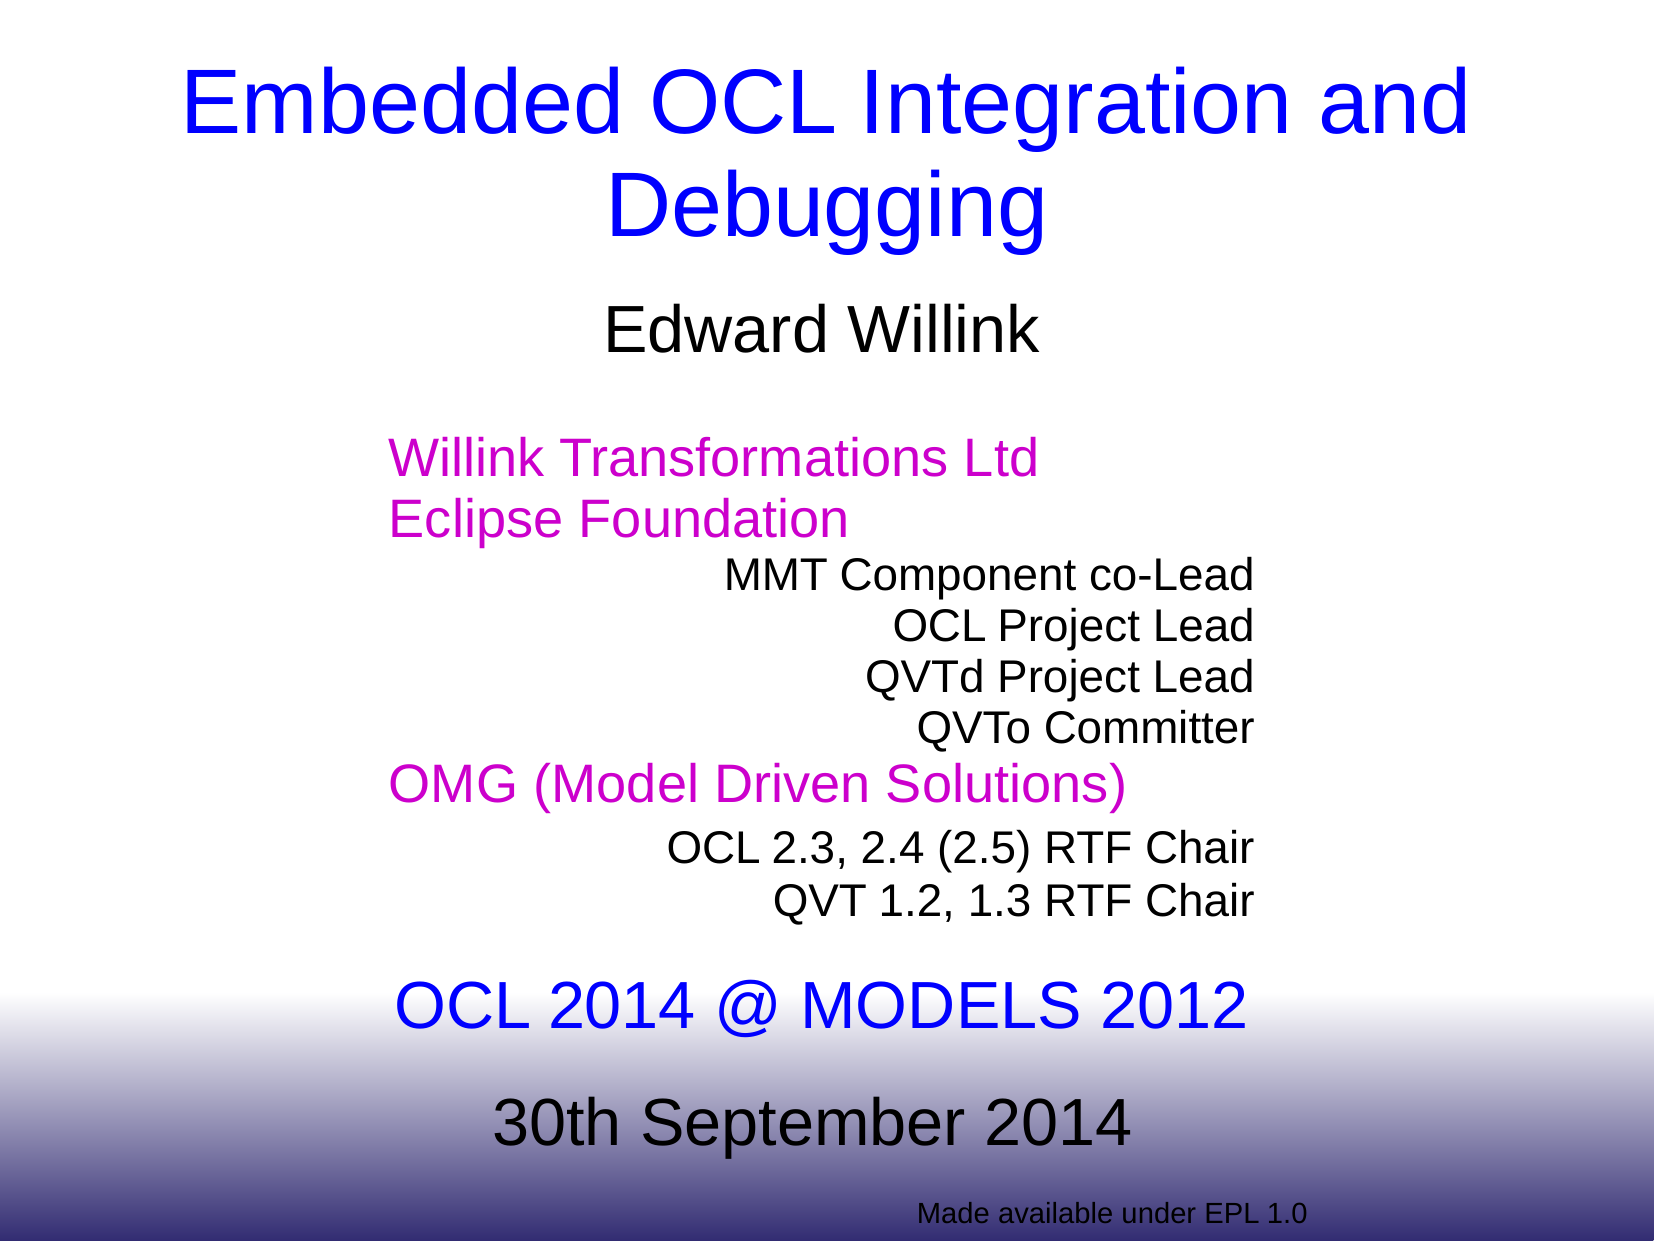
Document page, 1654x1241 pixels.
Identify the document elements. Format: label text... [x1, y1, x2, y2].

subtitle Edward Willink Willink Transformations Ltd Eclipse Foundation MMT Component co-Lead OCL Project Lead QVTd Project Lead QVTo Committer OMG (Model Driven Solutions) OCL 2.3, 2.4 (2.5) RTF Chair QVT 1.2, 1.3 RTF Chair OCL 2014 @ MODELS 2012 30th September 2014 [388, 292, 1255, 1159]
title Embedded OCL Integration and Debugging [82, 50, 1571, 256]
